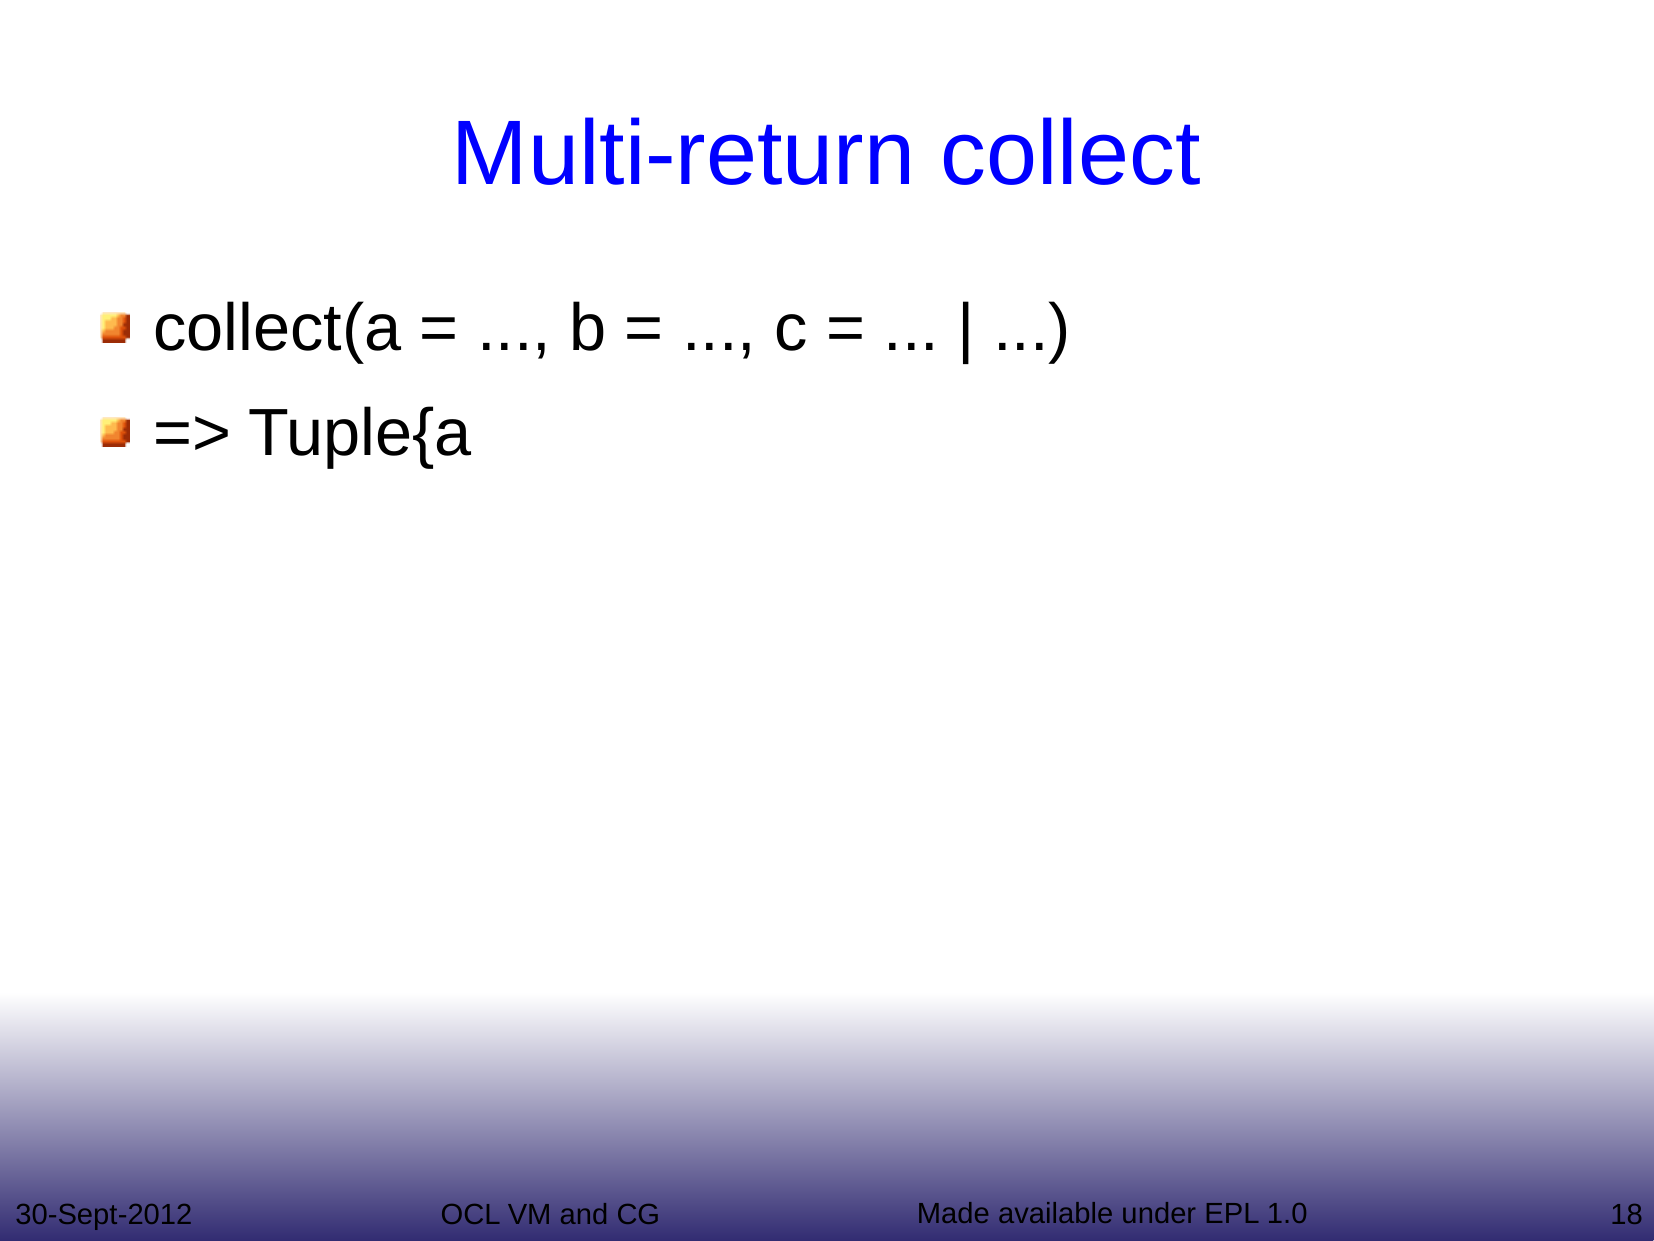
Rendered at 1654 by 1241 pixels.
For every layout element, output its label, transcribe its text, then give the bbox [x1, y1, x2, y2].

title Multi-return collect [82, 49, 1571, 257]
list collect(a = ..., b = ..., c = ... | ...) => Tuple{a [82, 290, 1571, 1109]
